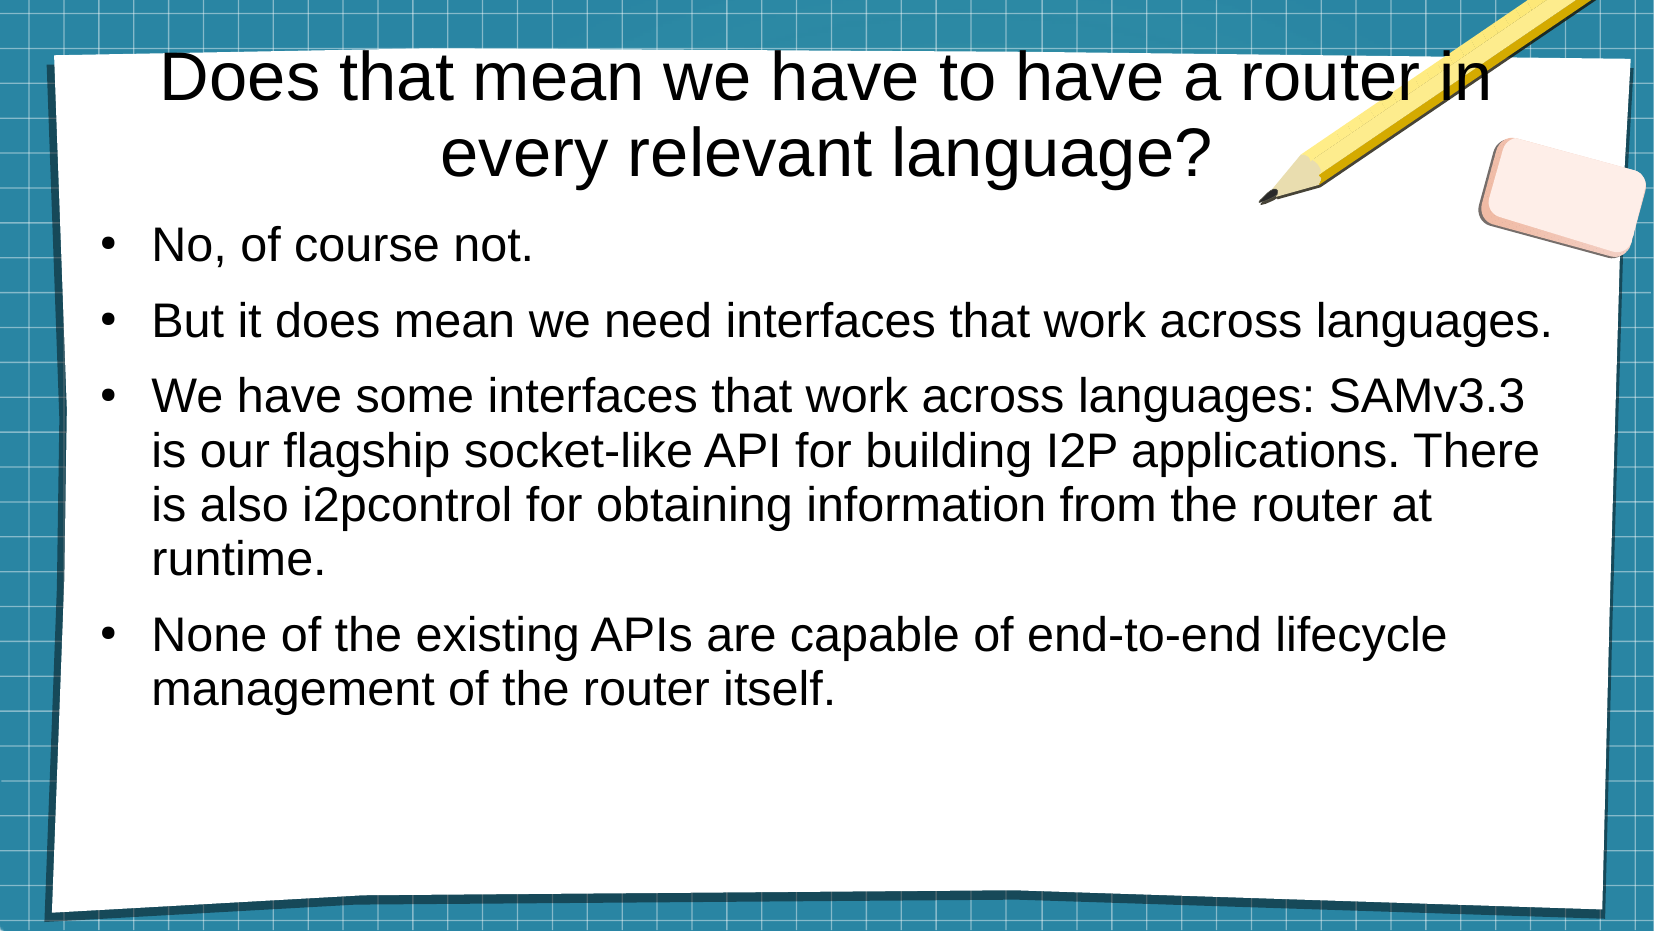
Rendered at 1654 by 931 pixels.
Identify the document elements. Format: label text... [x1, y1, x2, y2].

title Does that mean we have to have a router in every relevant language? [82, 37, 1571, 193]
list No, of course not. But it does mean we need interfaces that work across languages. We have some interfaces that work across languages: SAMv3.3 is our flagship socket-like API for building I2P applications. There is also i2pcontrol for obtaining information from the router at runtime. None of the existing APIs are capable of end-to-end lifecycle management of the router itself. [82, 217, 1571, 758]
